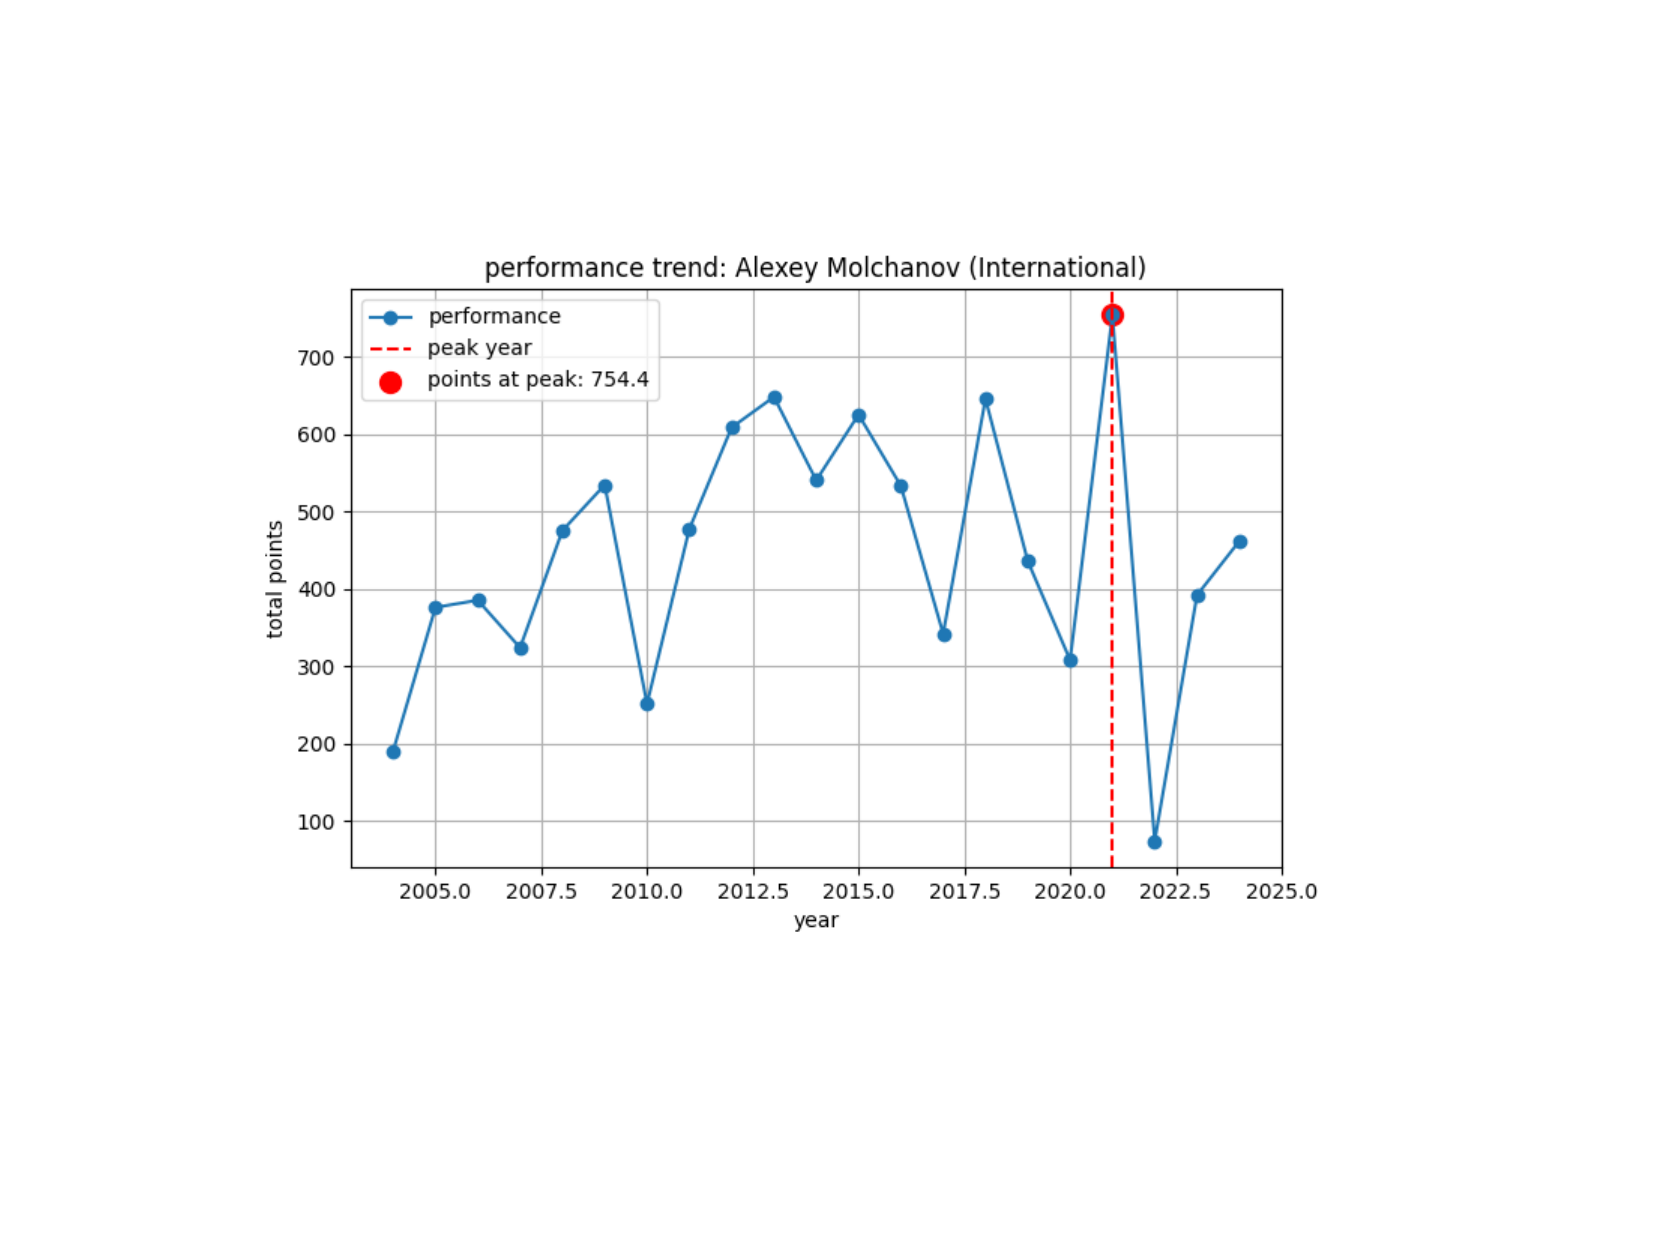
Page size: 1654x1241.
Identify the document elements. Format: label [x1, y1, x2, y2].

picture [201, 199, 1402, 950]
